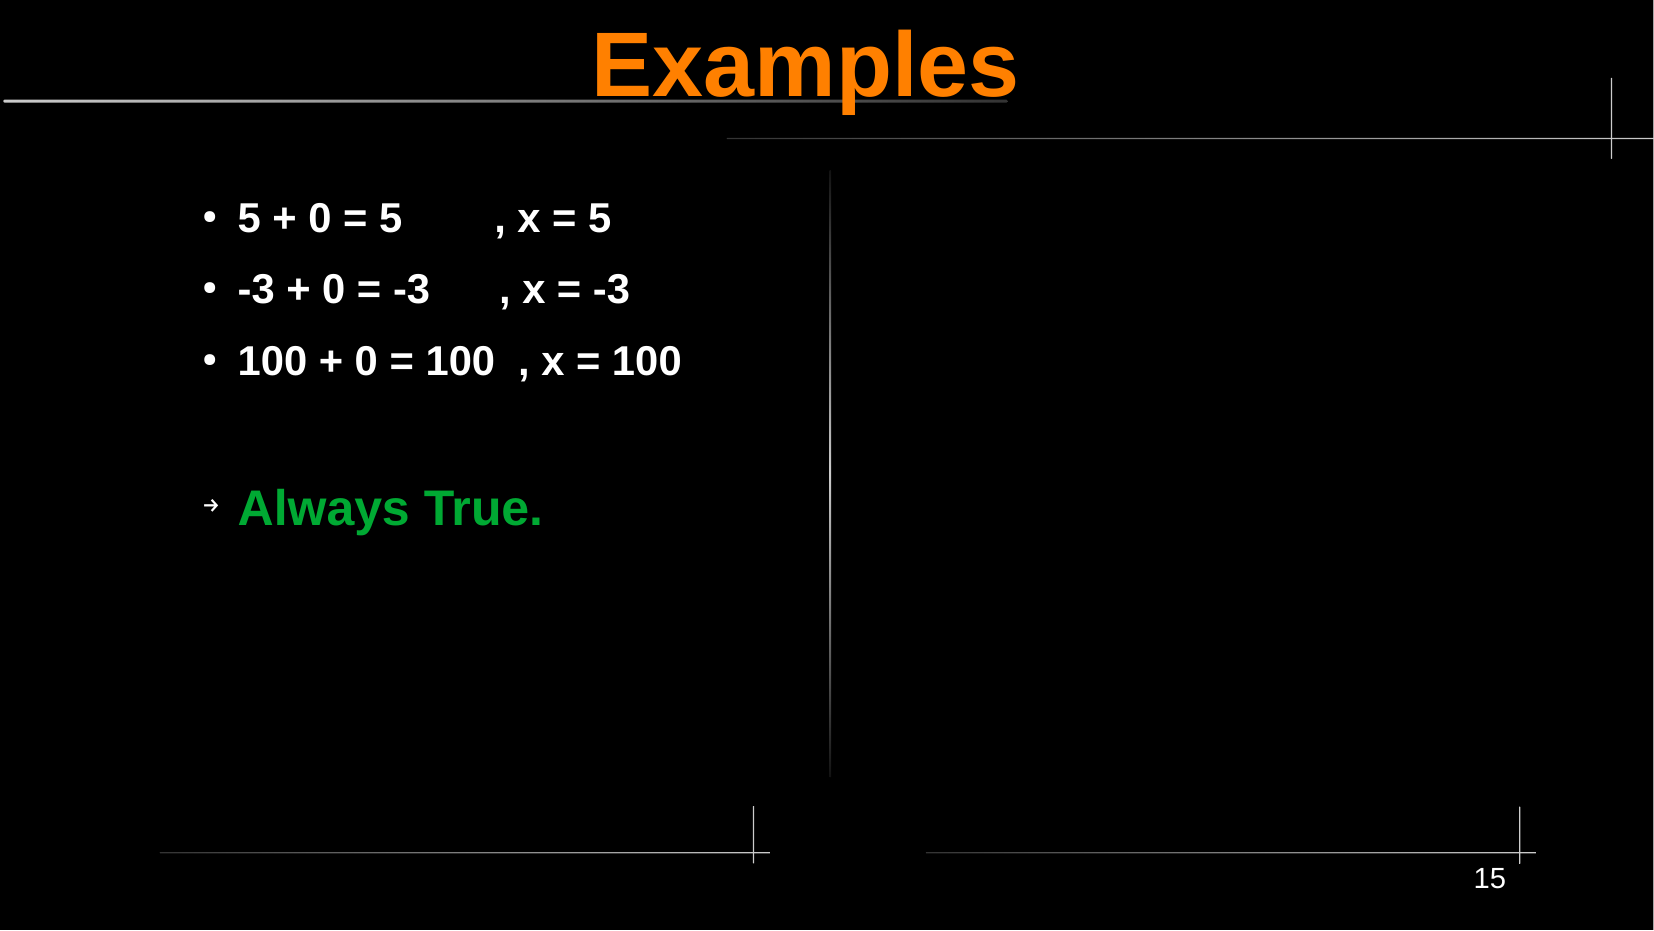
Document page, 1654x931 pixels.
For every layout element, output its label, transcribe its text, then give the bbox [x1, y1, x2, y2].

text_box 5 + 0 = 5 , x = 5 -3 + 0 = -3 , x = -3 100 + 0 = 100 , x = 100 Always True. [187, 187, 1238, 523]
title Examples [23, 11, 1589, 119]
